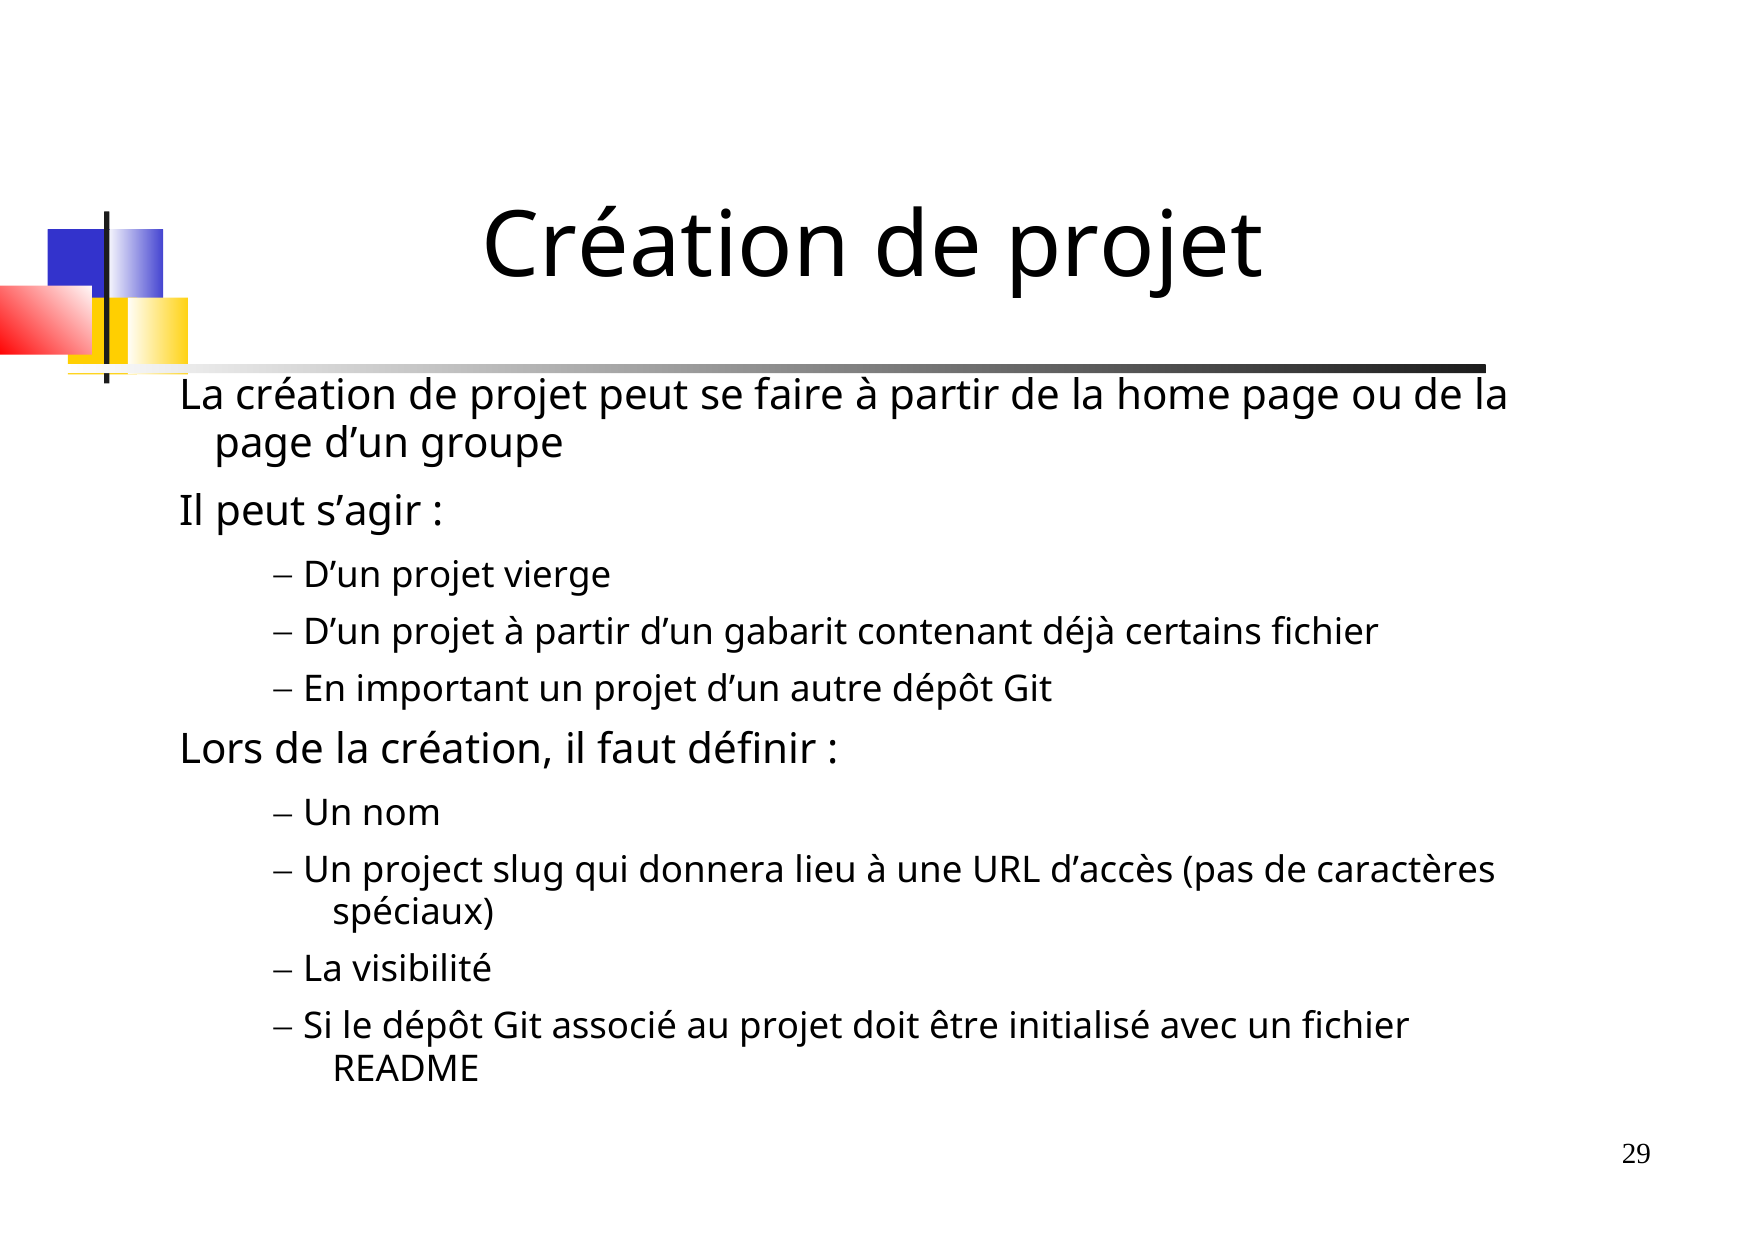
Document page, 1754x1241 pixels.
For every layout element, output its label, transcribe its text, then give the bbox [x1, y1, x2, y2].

title Création de projet [179, 139, 1567, 351]
list La création de projet peut se faire à partir de la home page ou de la page d’un groupe Il peut s’agir : D’un projet vierge D’un projet à partir d’un gabarit contenant déjà certains fichier En important un projet d’un autre dépôt Git Lors de la création, il faut définir : Un nom Un project slug qui donnera lieu à une URL d’accès (pas de caractères spéciaux) La visibilité Si le dépôt Git associé au projet doit être initialisé avec un fichier README [179, 371, 1567, 1091]
